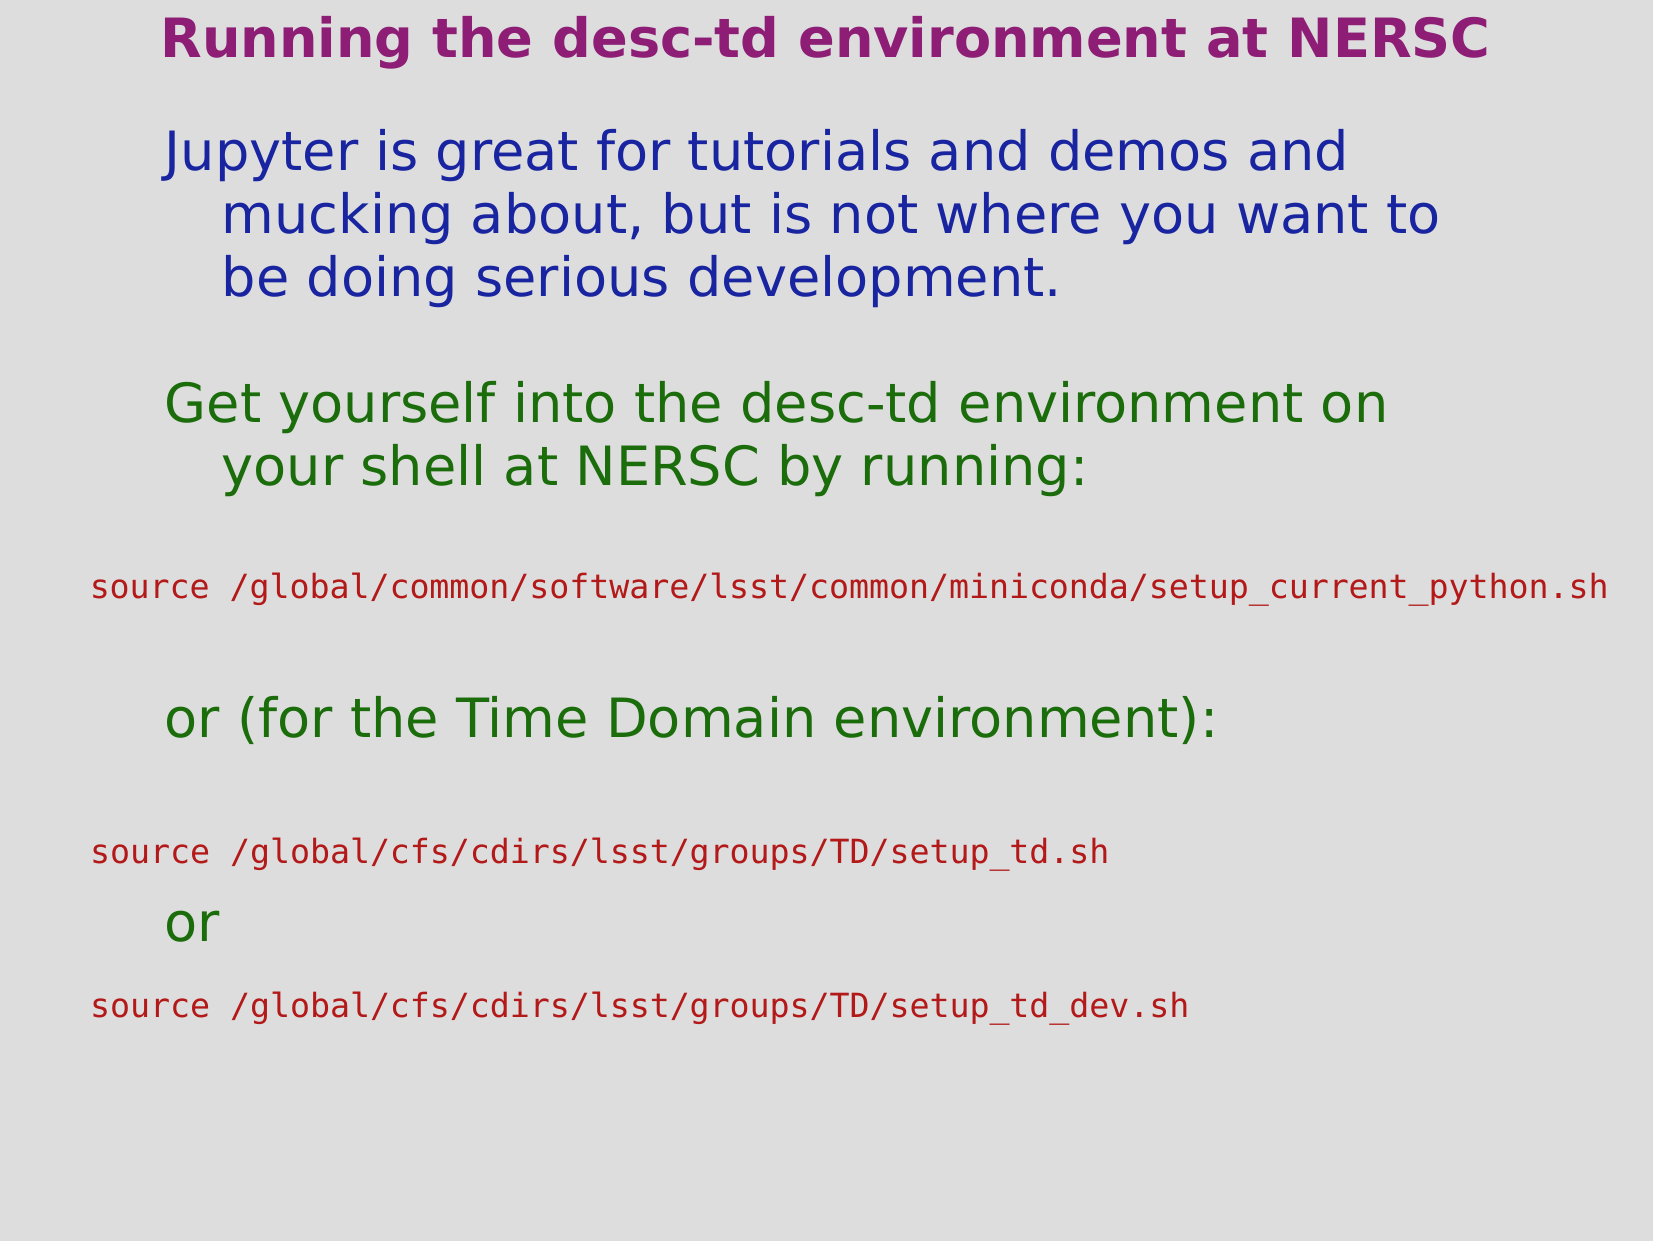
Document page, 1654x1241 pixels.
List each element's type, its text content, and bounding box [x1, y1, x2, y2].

text_box or [150, 883, 350, 962]
text_box Running the desc-td environment at NERSC [89, 0, 1564, 78]
text_box Jupyter is great for tutorials and demos and mucking about, but is not where you want to be doing serious development. Get yourself into the desc-td environment on your shell at NERSC by running: or (for the Time Domain environment): [150, 619, 1463, 884]
text_box Jupyter is great for tutorials and demos and mucking about, but is not where you want to be doing serious development. Get yourself into the desc-td environment on your shell at NERSC by running: or (for the Time Domain environment): [150, 112, 1463, 560]
text_box source /global/common/software/lsst/common/miniconda/setup_current_python.sh [75, 560, 1634, 619]
text_box source /global/cfs/cdirs/lsst/groups/TD/setup_td.sh source /global/cfs/cdirs/lsst/groups/TD/setup_td_dev.sh [75, 825, 1257, 1033]
